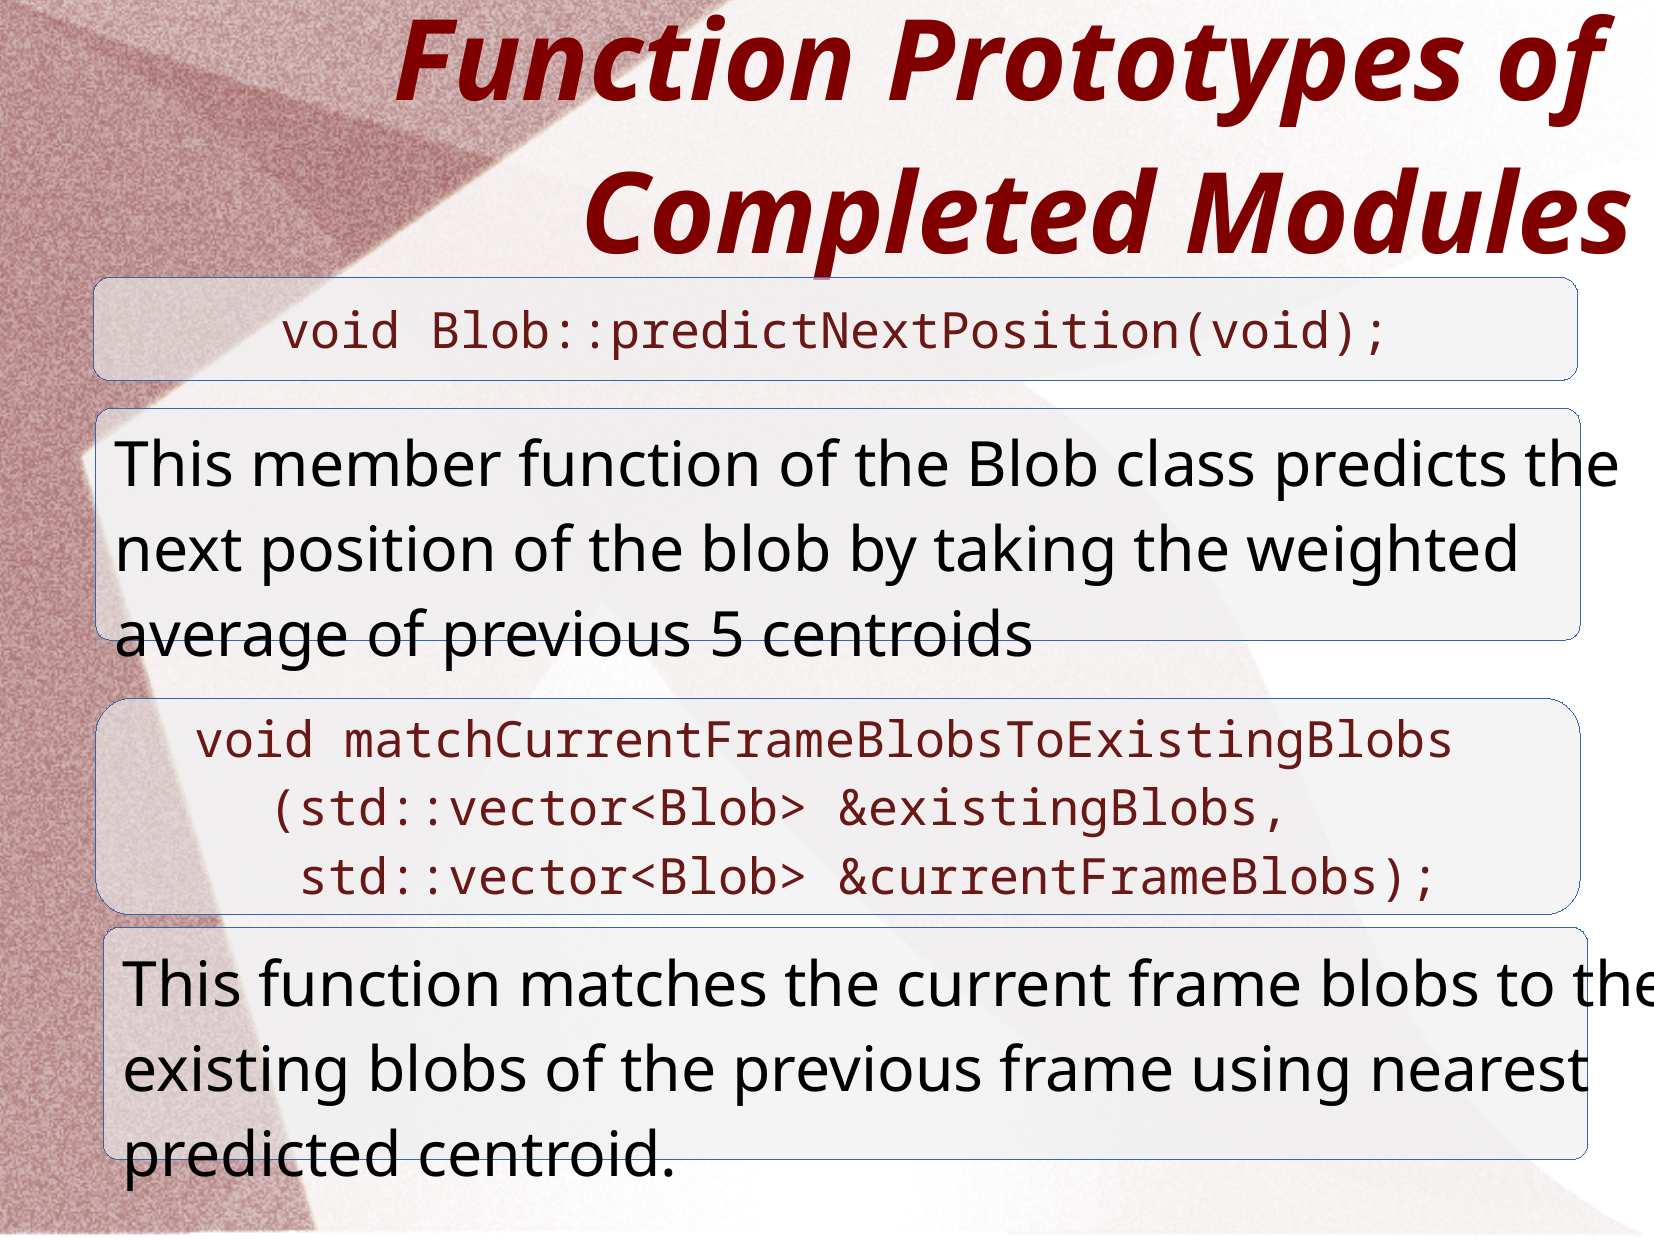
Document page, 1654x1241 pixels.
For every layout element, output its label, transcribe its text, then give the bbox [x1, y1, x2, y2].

text_box void Blob::predictNextPosition(void); [93, 277, 1578, 381]
text_box This function matches the current frame blobs to the existing blobs of the previous frame using nearest predicted centroid. [103, 927, 1588, 1160]
picture [0, 0, 1654, 1241]
picture [1642, 976, 1654, 986]
title Function Prototypes of Completed Modules [10, 20, 1635, 246]
text_box This member function of the Blob class predicts the next position of the blob by taking the weighted average of previous 5 centroids [95, 408, 1581, 641]
picture [1642, 990, 1654, 1002]
text_box void matchCurrentFrameBlobsToExistingBlobs (std::vector<Blob> &existingBlobs, std::vector<Blob> &currentFrameBlobs); [95, 698, 1581, 915]
